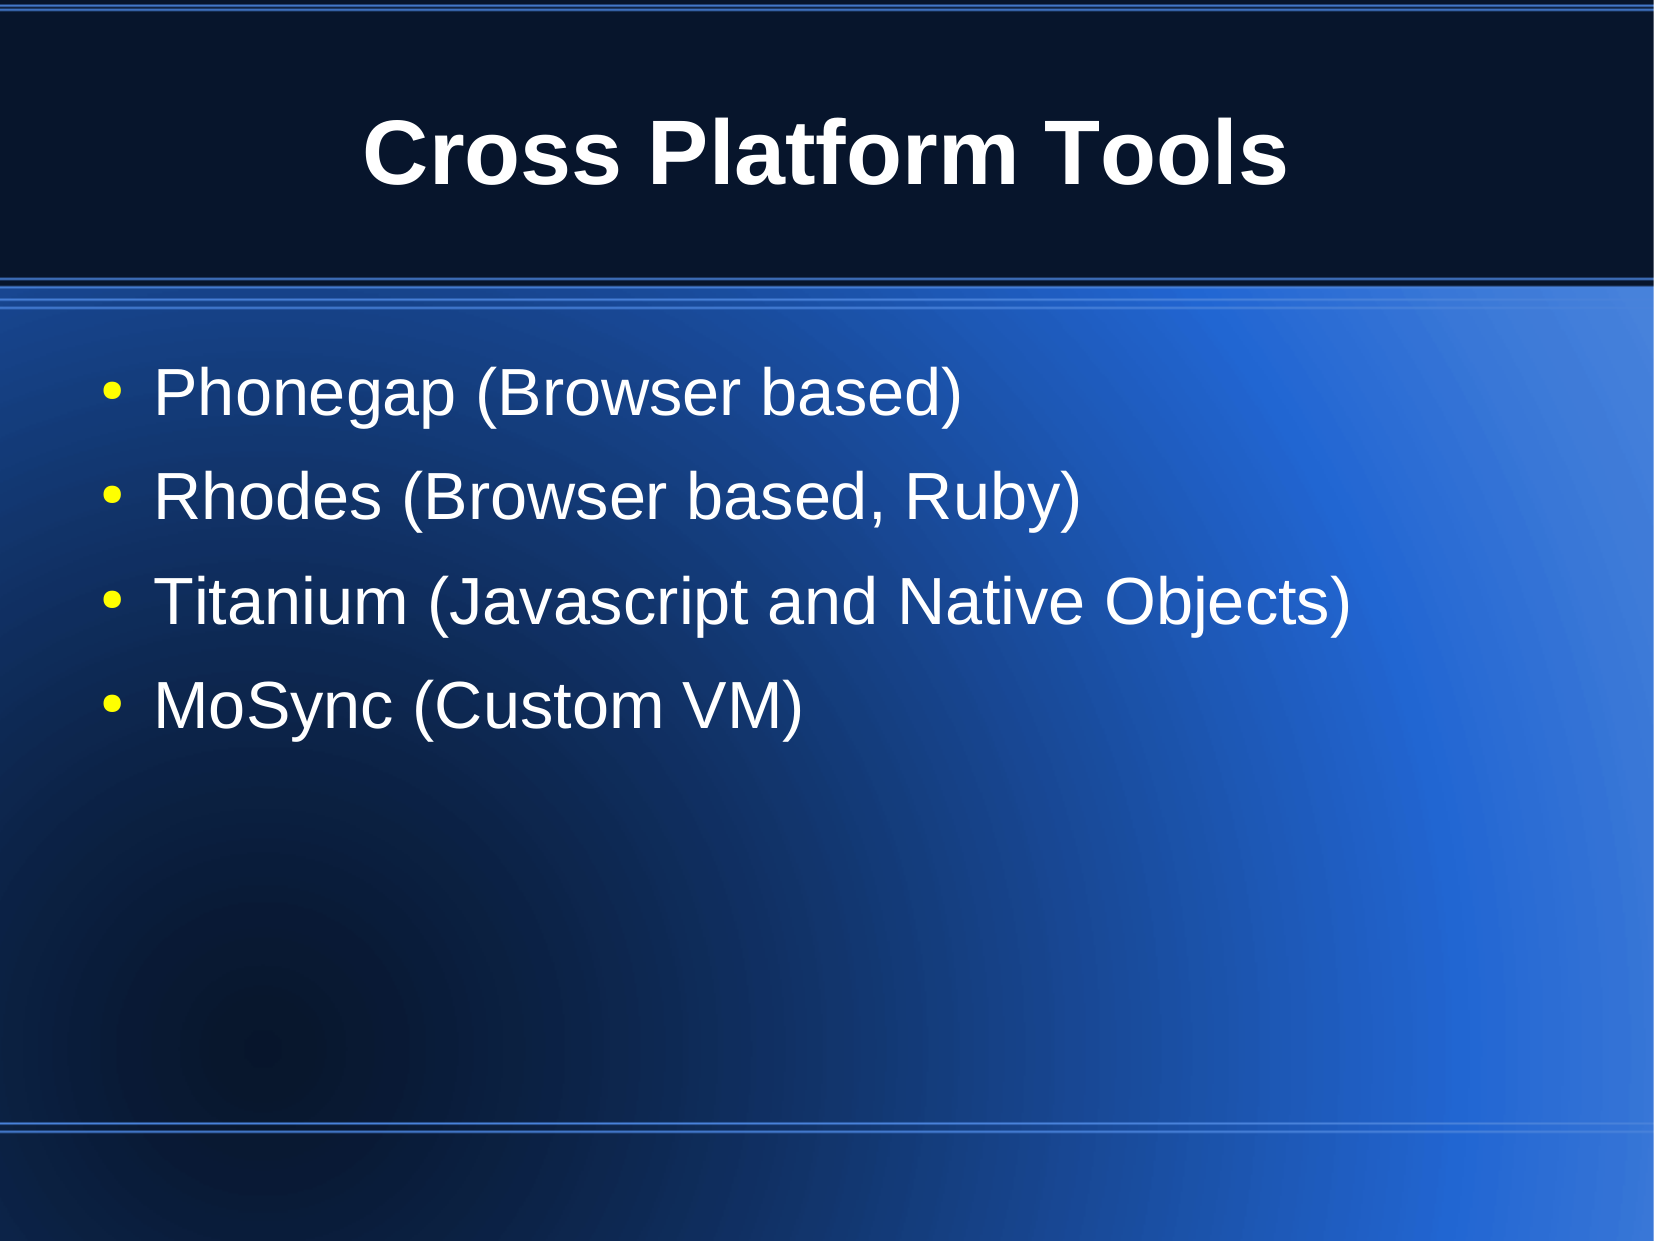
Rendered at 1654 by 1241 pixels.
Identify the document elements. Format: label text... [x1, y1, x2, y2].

title Cross Platform Tools [82, 49, 1571, 257]
list Phonegap (Browser based) Rhodes (Browser based, Ruby) Titanium (Javascript and Native Objects) MoSync (Custom VM) [82, 355, 1571, 1159]
picture [0, 0, 1654, 1241]
